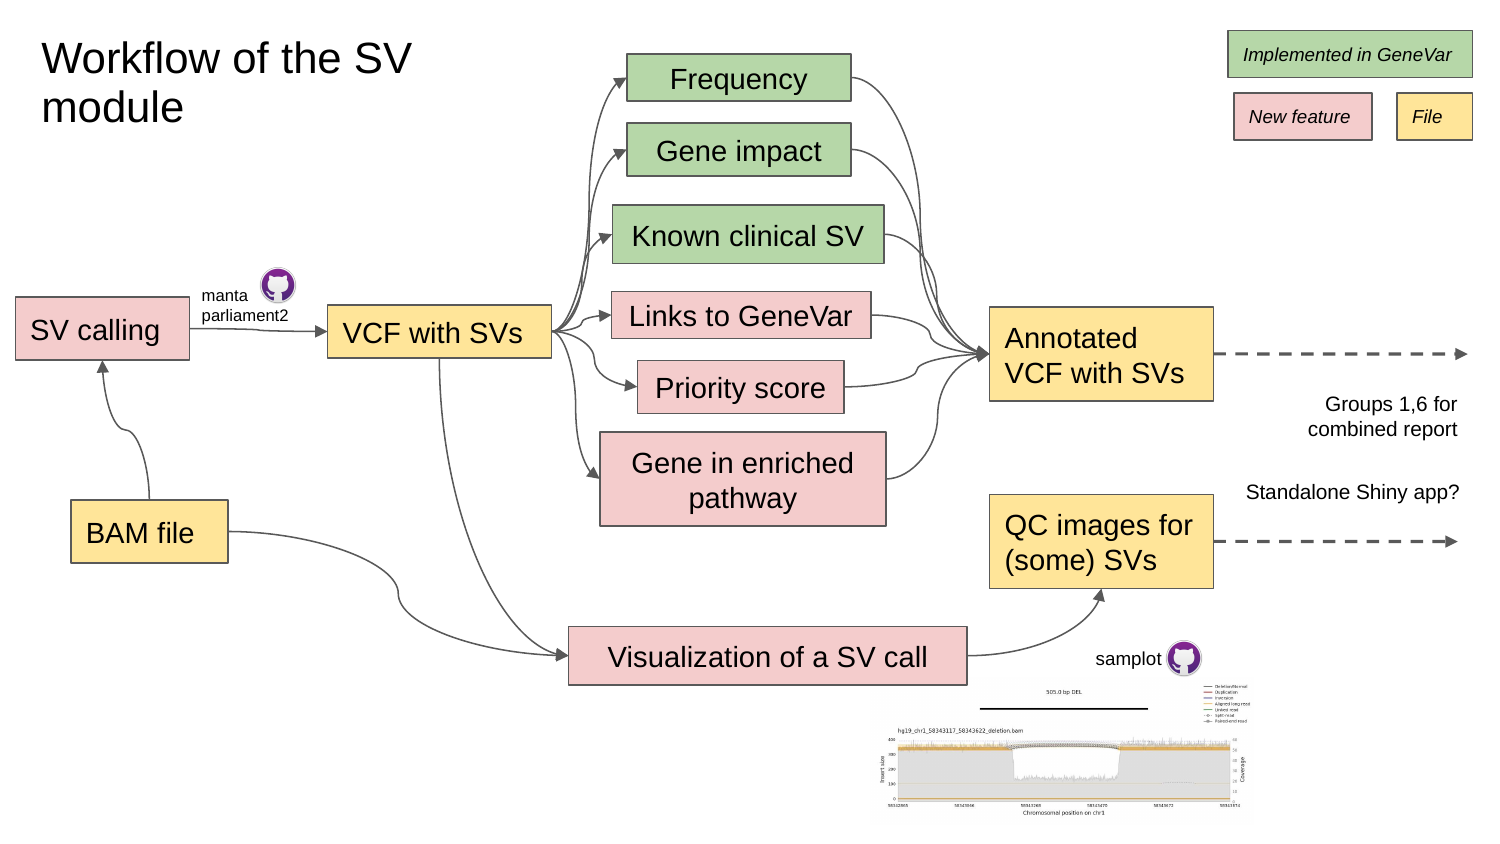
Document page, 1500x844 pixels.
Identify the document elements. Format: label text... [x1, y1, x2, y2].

text_box manta parliament2 [186, 269, 306, 340]
text_box New feature [1233, 93, 1373, 140]
picture [258, 265, 298, 305]
text_box Visualization of a SV call [568, 626, 968, 685]
text_box Groups 1,6 for combined report [1275, 376, 1473, 457]
text_box Implemented in GeneVar [1228, 30, 1473, 78]
title Workflow of the SV module [26, 19, 475, 194]
text_box SV calling [15, 296, 190, 361]
text_box VCF with SVs [327, 304, 552, 359]
text_box File [1397, 93, 1473, 140]
text_box samplot [1080, 631, 1200, 685]
text_box Annotated VCF with SVs [989, 307, 1214, 401]
text_box Priority score [637, 360, 845, 414]
picture [870, 638, 1254, 825]
text_box Standalone Shiny app? [1230, 463, 1486, 519]
text_box Known clinical SV [612, 205, 884, 264]
text_box QC images for (some) SVs [989, 494, 1214, 589]
text_box Links to GeneVar [611, 291, 871, 339]
text_box Gene in enriched pathway [599, 432, 887, 526]
text_box Gene impact [627, 122, 851, 176]
text_box Frequency [627, 53, 851, 101]
text_box BAM file [70, 499, 228, 564]
